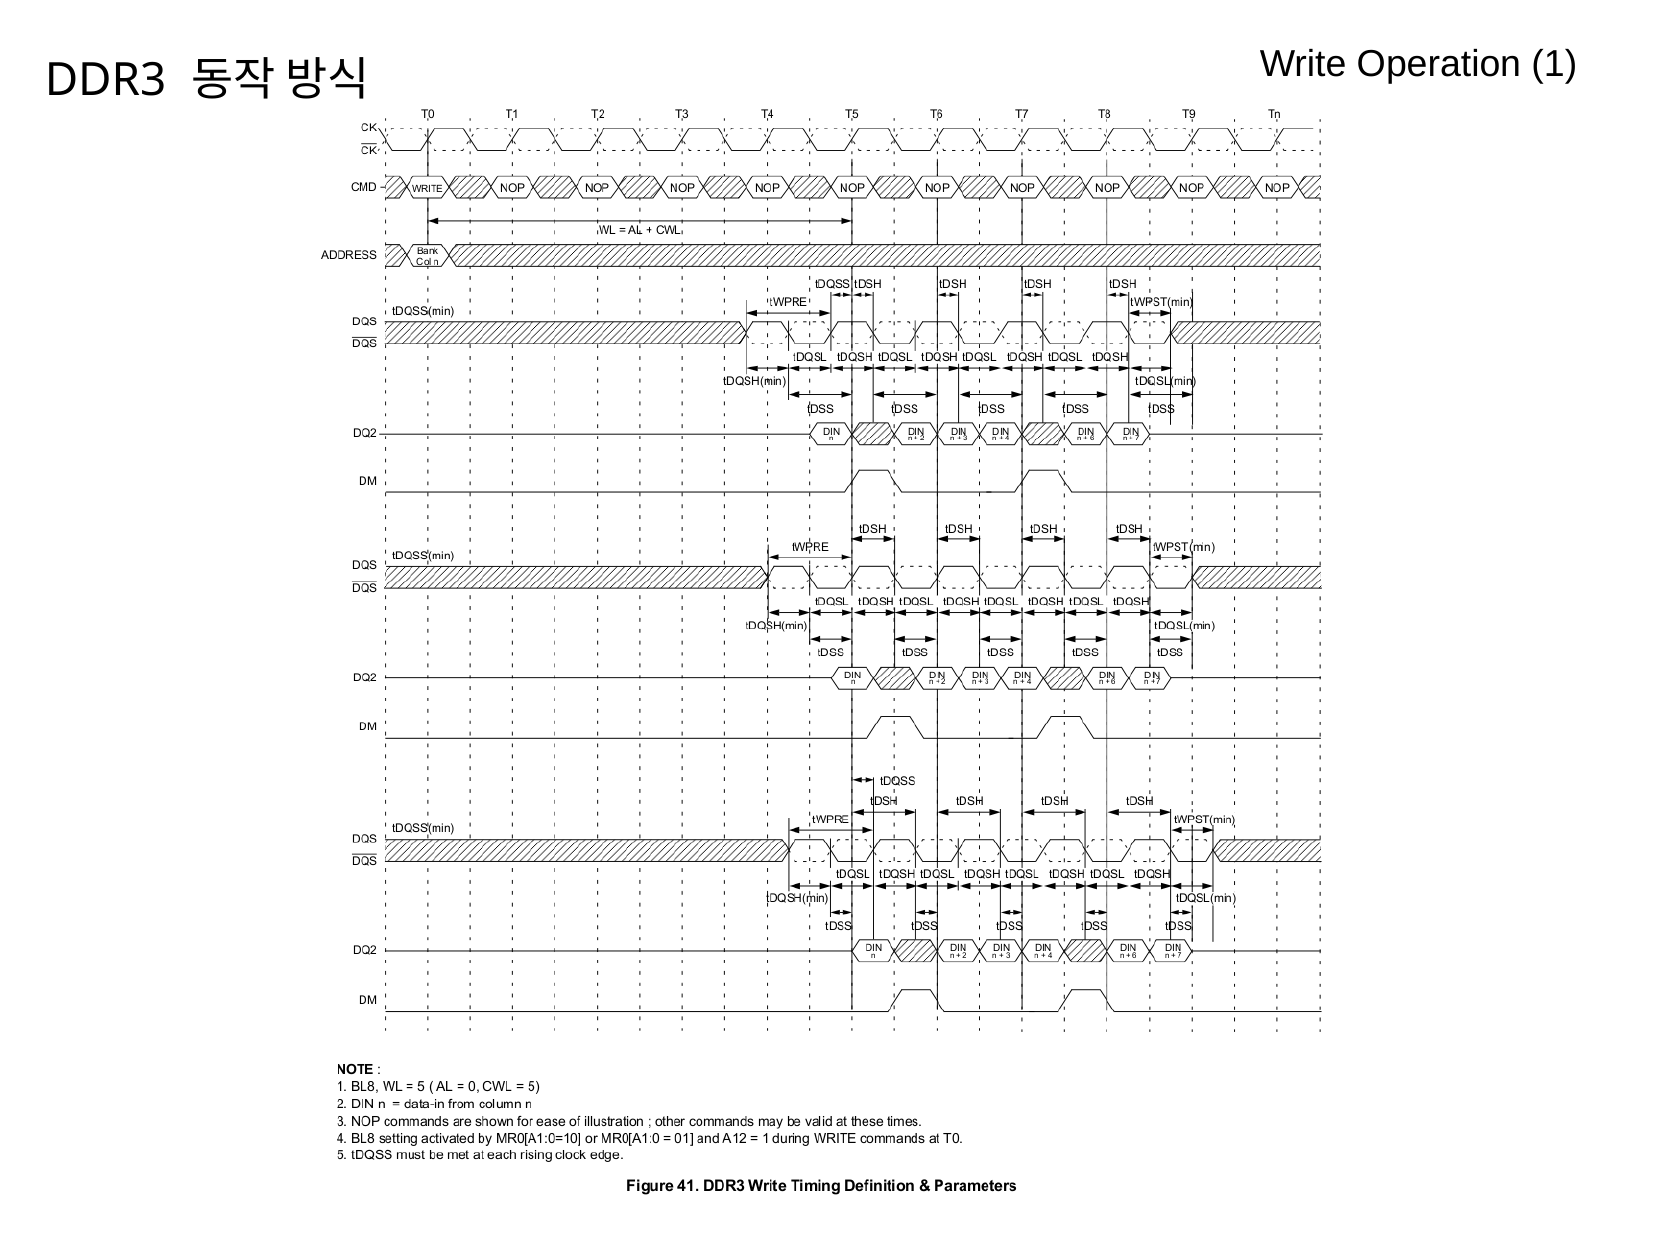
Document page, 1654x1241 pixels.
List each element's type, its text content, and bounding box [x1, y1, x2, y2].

text_box DDR3 동작 방식 [30, 34, 466, 106]
text_box Write Operation (1) [1245, 34, 1626, 92]
picture [315, 105, 1323, 1201]
